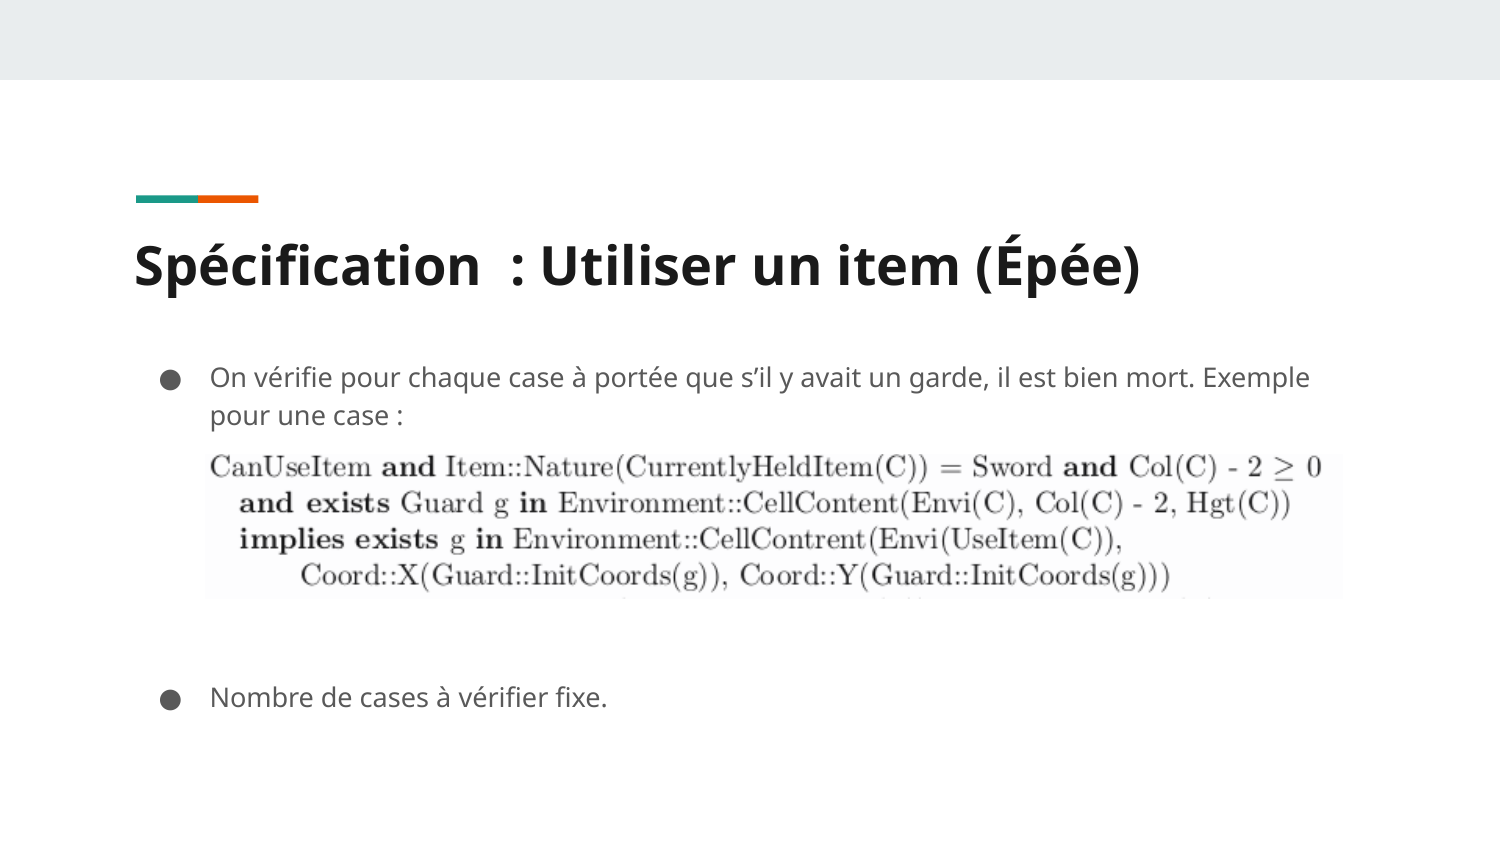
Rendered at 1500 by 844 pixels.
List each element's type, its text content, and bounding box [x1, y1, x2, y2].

list On vérifie pour chaque case à portée que s’il y avait un garde, il est bien mort. Exemple pour une case : Nombre de cases à vérifier fixe. [119, 341, 1381, 783]
picture [205, 454, 1343, 599]
title Spécification : Utiliser un item (Épée) [119, 216, 1381, 305]
